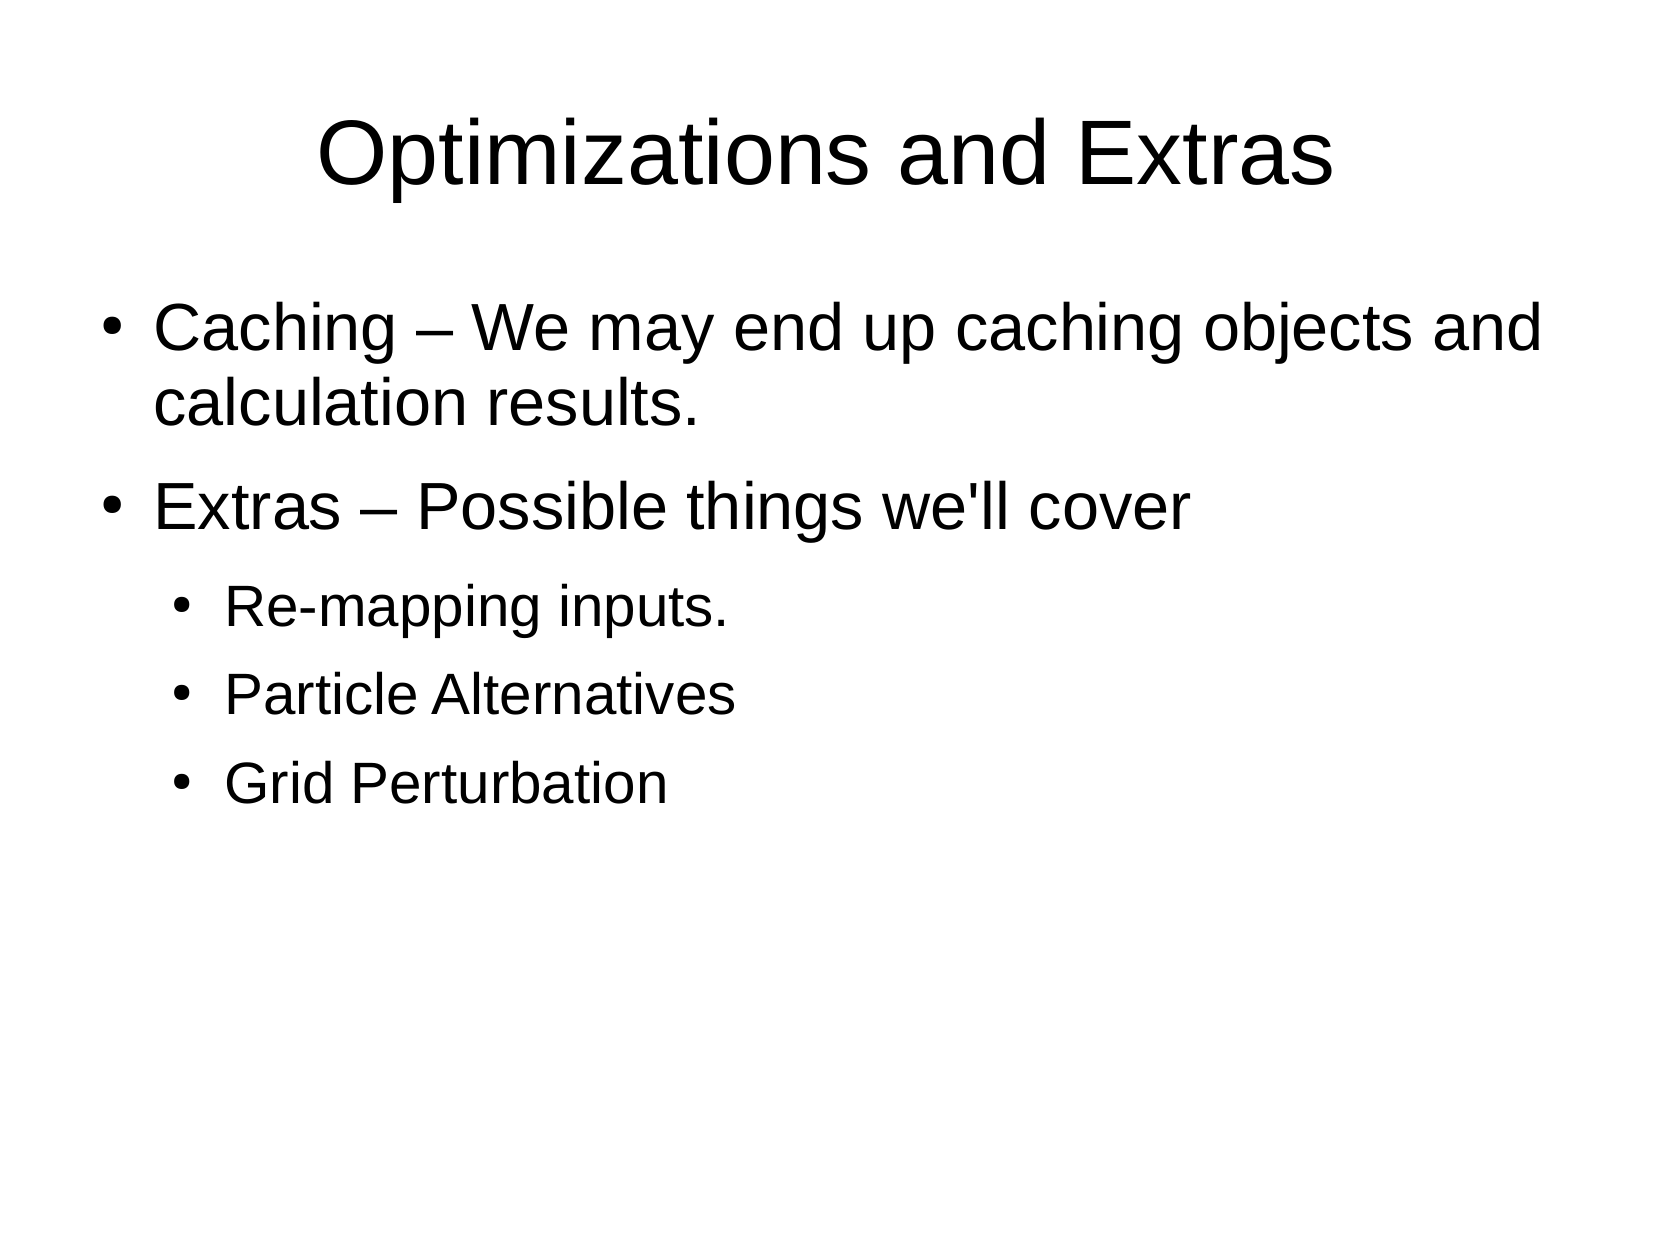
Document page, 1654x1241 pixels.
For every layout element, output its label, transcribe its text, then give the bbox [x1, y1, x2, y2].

list Caching – We may end up caching objects and calculation results. Extras – Possible things we'll cover Re-mapping inputs. Particle Alternatives Grid Perturbation [82, 290, 1571, 1109]
title Optimizations and Extras [82, 49, 1571, 257]
